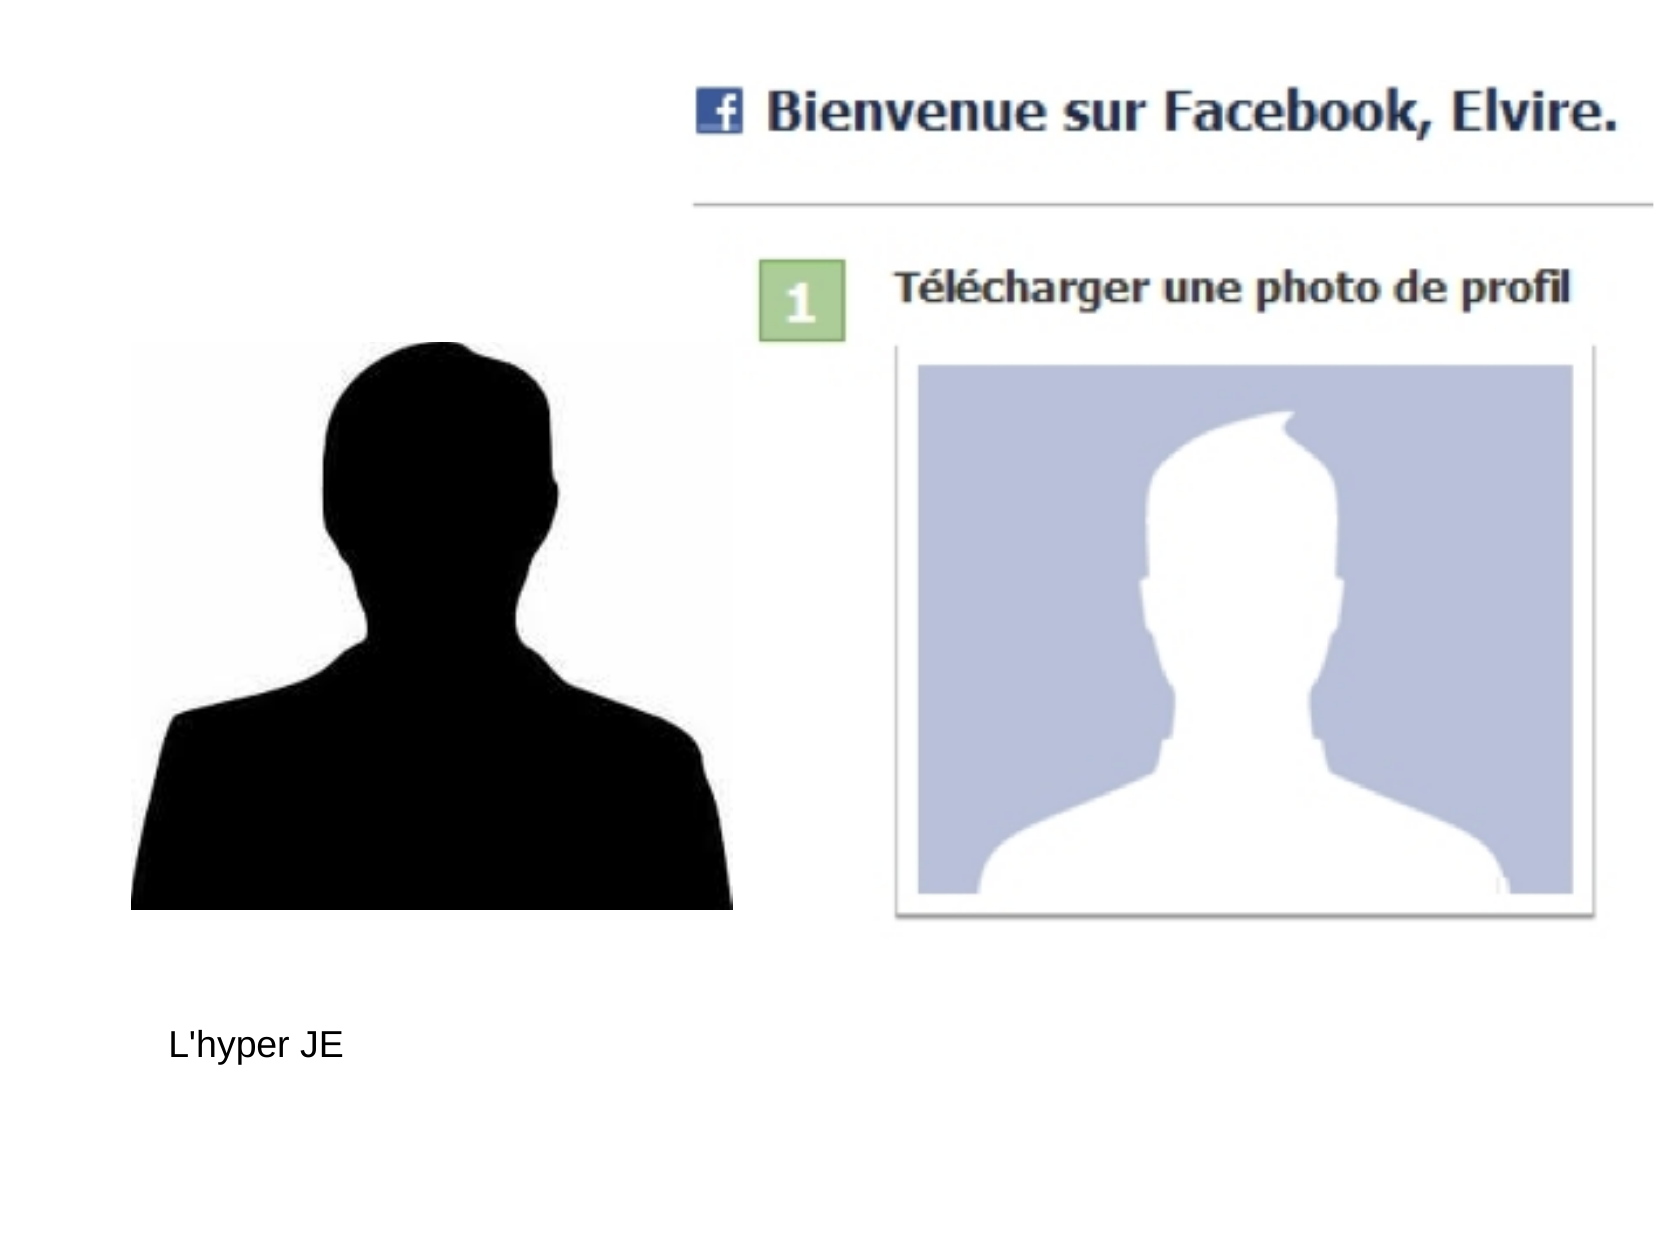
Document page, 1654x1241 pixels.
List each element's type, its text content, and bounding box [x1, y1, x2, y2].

text_box L'hyper JE [153, 1015, 863, 1073]
picture [131, 80, 1654, 939]
